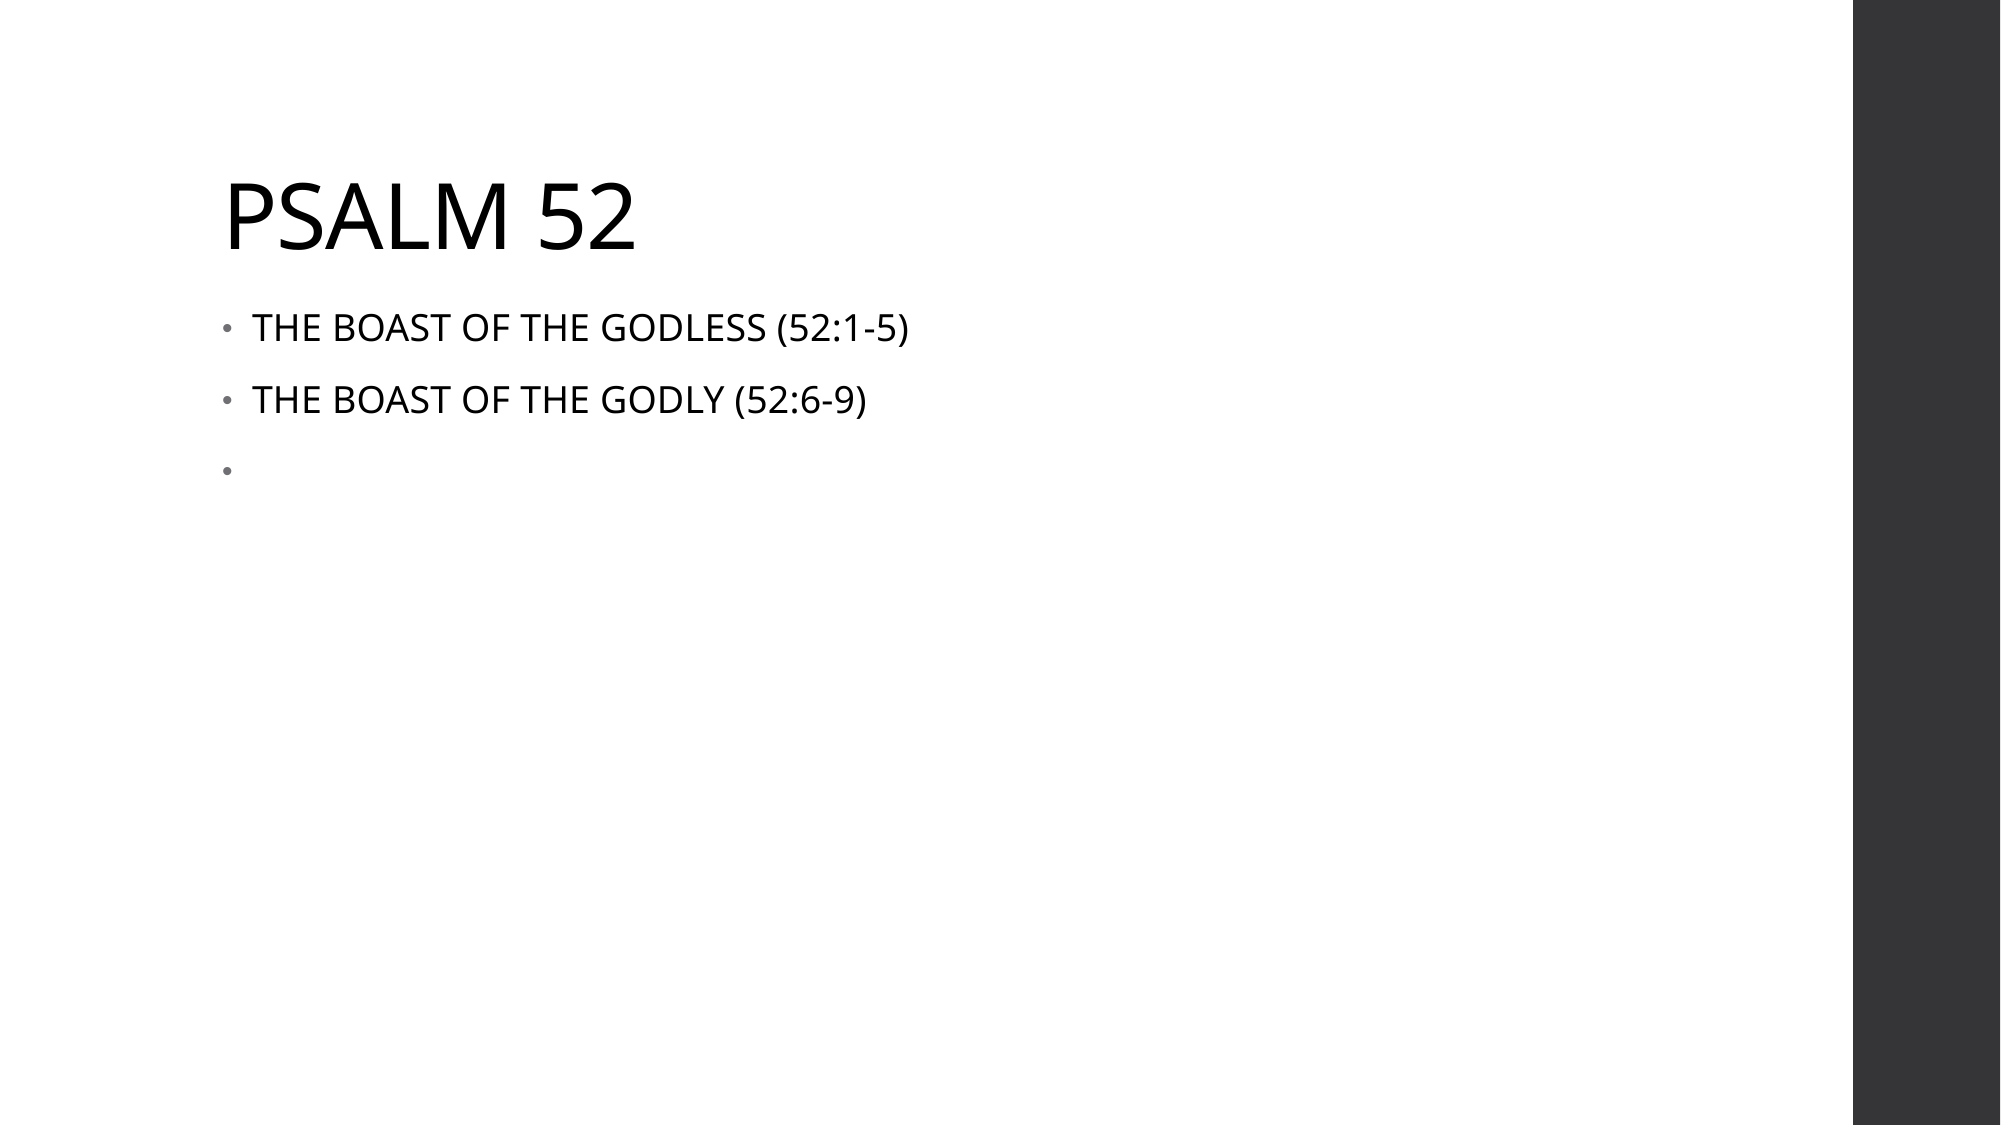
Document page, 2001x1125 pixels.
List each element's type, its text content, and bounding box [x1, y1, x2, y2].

list THE BOAST OF THE GODLESS (52:1-5) THE BOAST OF THE GODLY (52:6-9) [206, 299, 1617, 1014]
title PSALM 52 [206, 60, 1797, 278]
